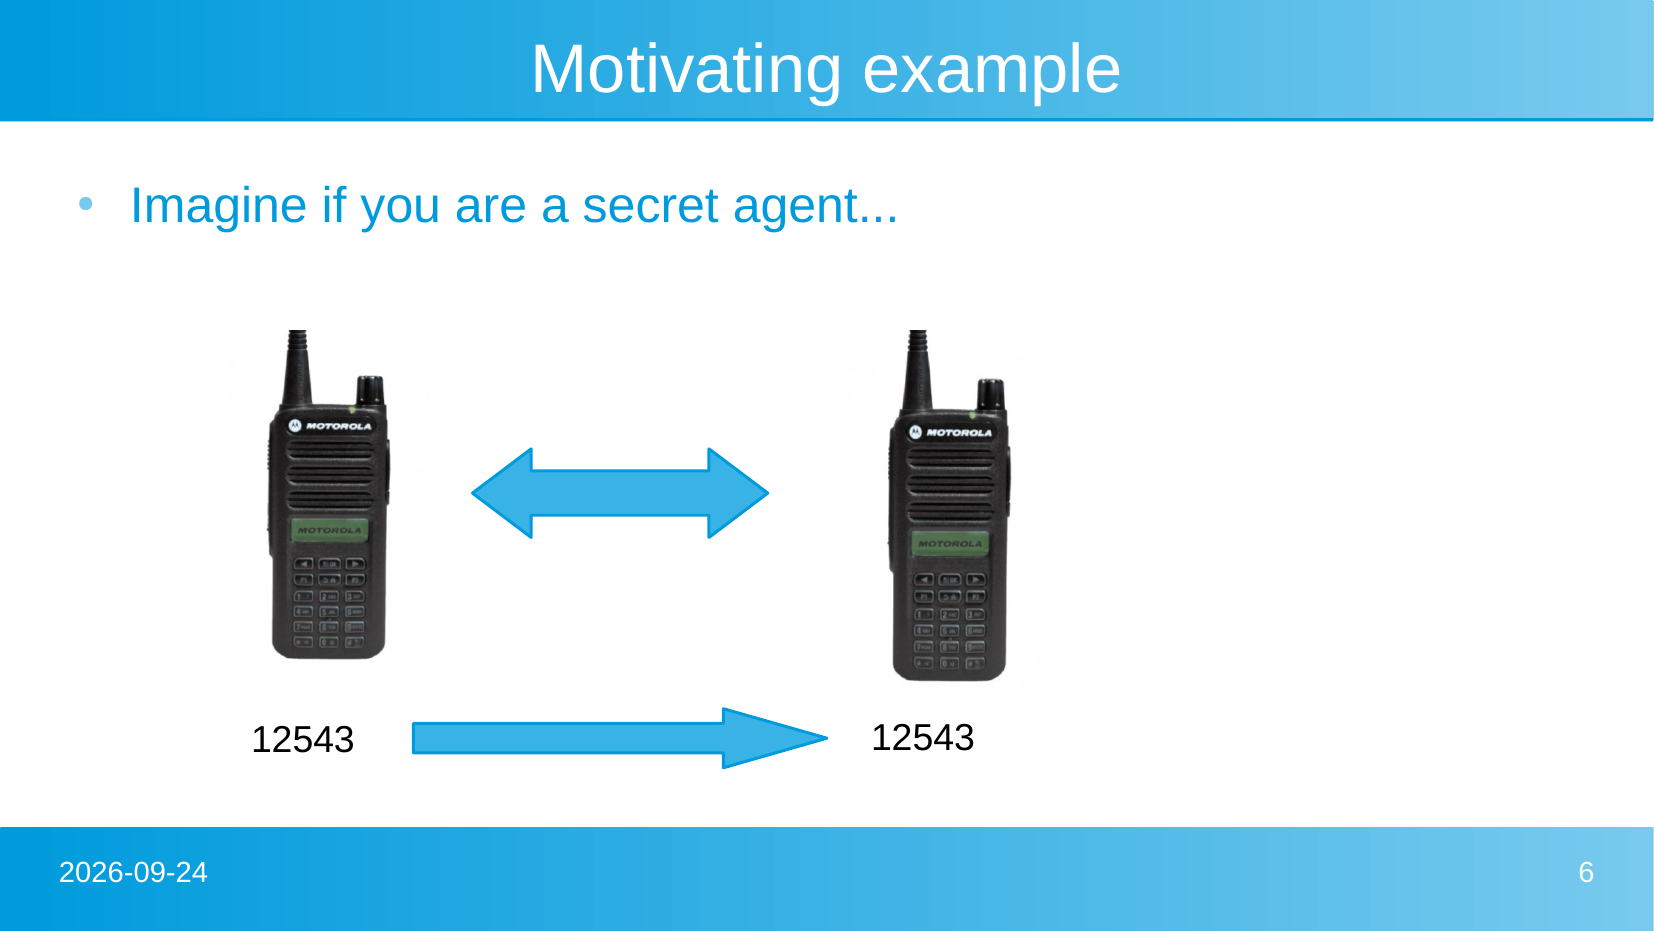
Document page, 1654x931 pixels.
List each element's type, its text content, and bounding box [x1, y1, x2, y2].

text_box [413, 708, 827, 768]
picture [767, 330, 1123, 709]
list Imagine if you are a secret agent... [59, 177, 1595, 768]
text_box [472, 448, 768, 538]
picture [147, 330, 502, 686]
text_box 12543 [236, 710, 370, 768]
text_box 12543 [856, 708, 990, 766]
title Motivating example [59, 29, 1595, 108]
